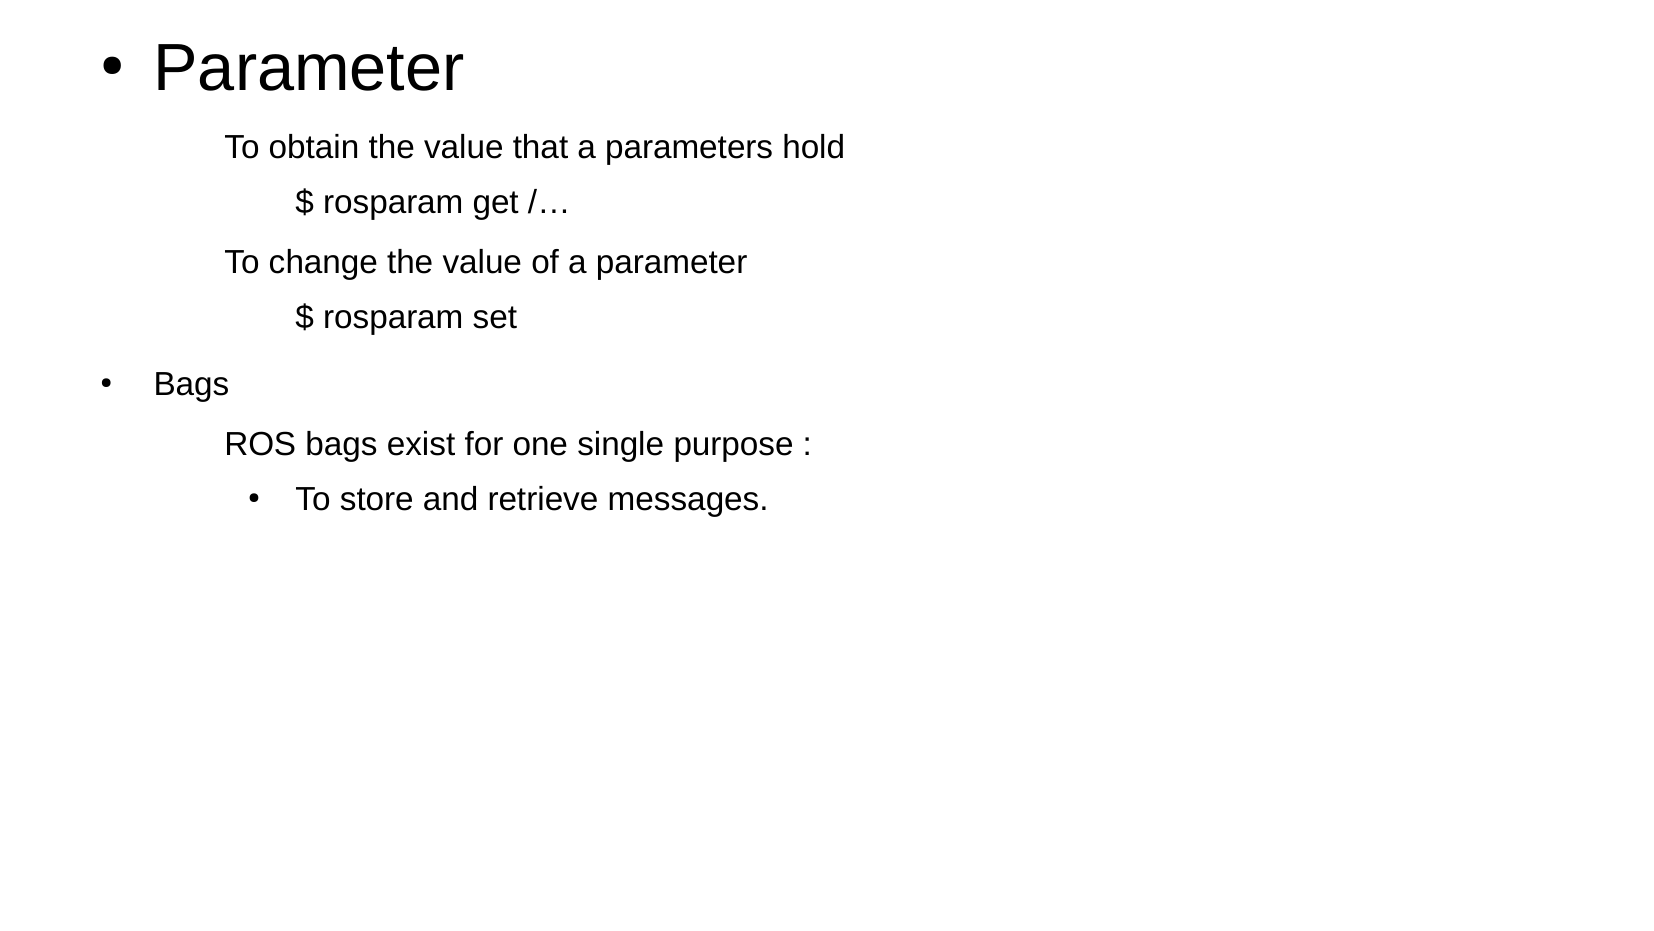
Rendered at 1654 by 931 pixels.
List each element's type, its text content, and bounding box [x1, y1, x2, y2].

list Parameter To obtain the value that a parameters hold $ rosparam get /… To change the value of a parameter $ rosparam set Bags ROS bags exist for one single purpose : To store and retrieve messages. [82, 30, 1571, 758]
